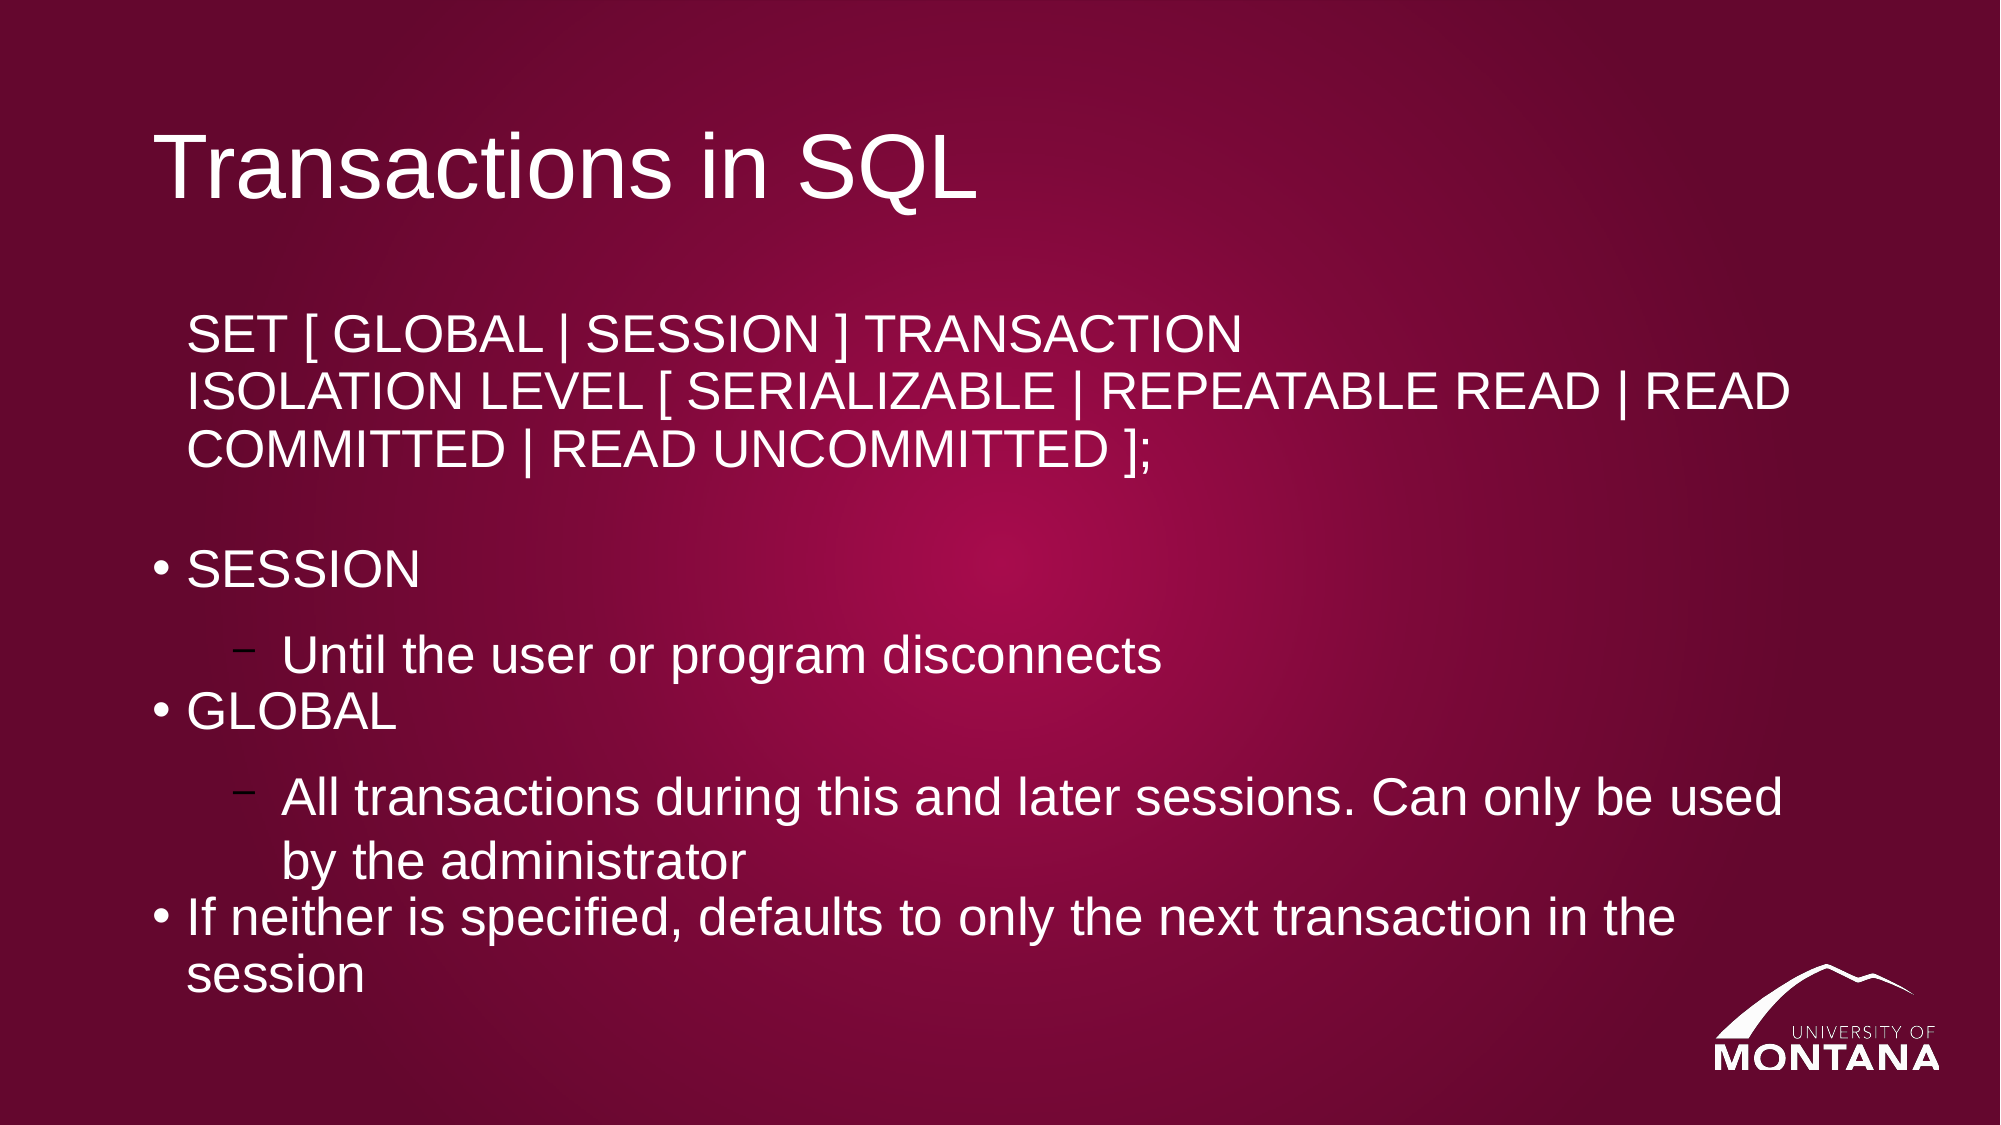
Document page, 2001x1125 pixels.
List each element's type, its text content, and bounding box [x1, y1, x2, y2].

title Transactions in SQL [137, 59, 1863, 278]
list SET [ GLOBAL | SESSION ] TRANSACTION ISOLATION LEVEL [ SERIALIZABLE | REPEATABLE READ | READ COMMITTED | READ UNCOMMITTED ]; SESSION Until the user or program disconnects GLOBAL All transactions during this and later sessions. Can only be used by the administrator If neither is specified, defaults to only the next transaction in the session [137, 299, 1863, 1014]
picture [0, 0, 2000, 1125]
